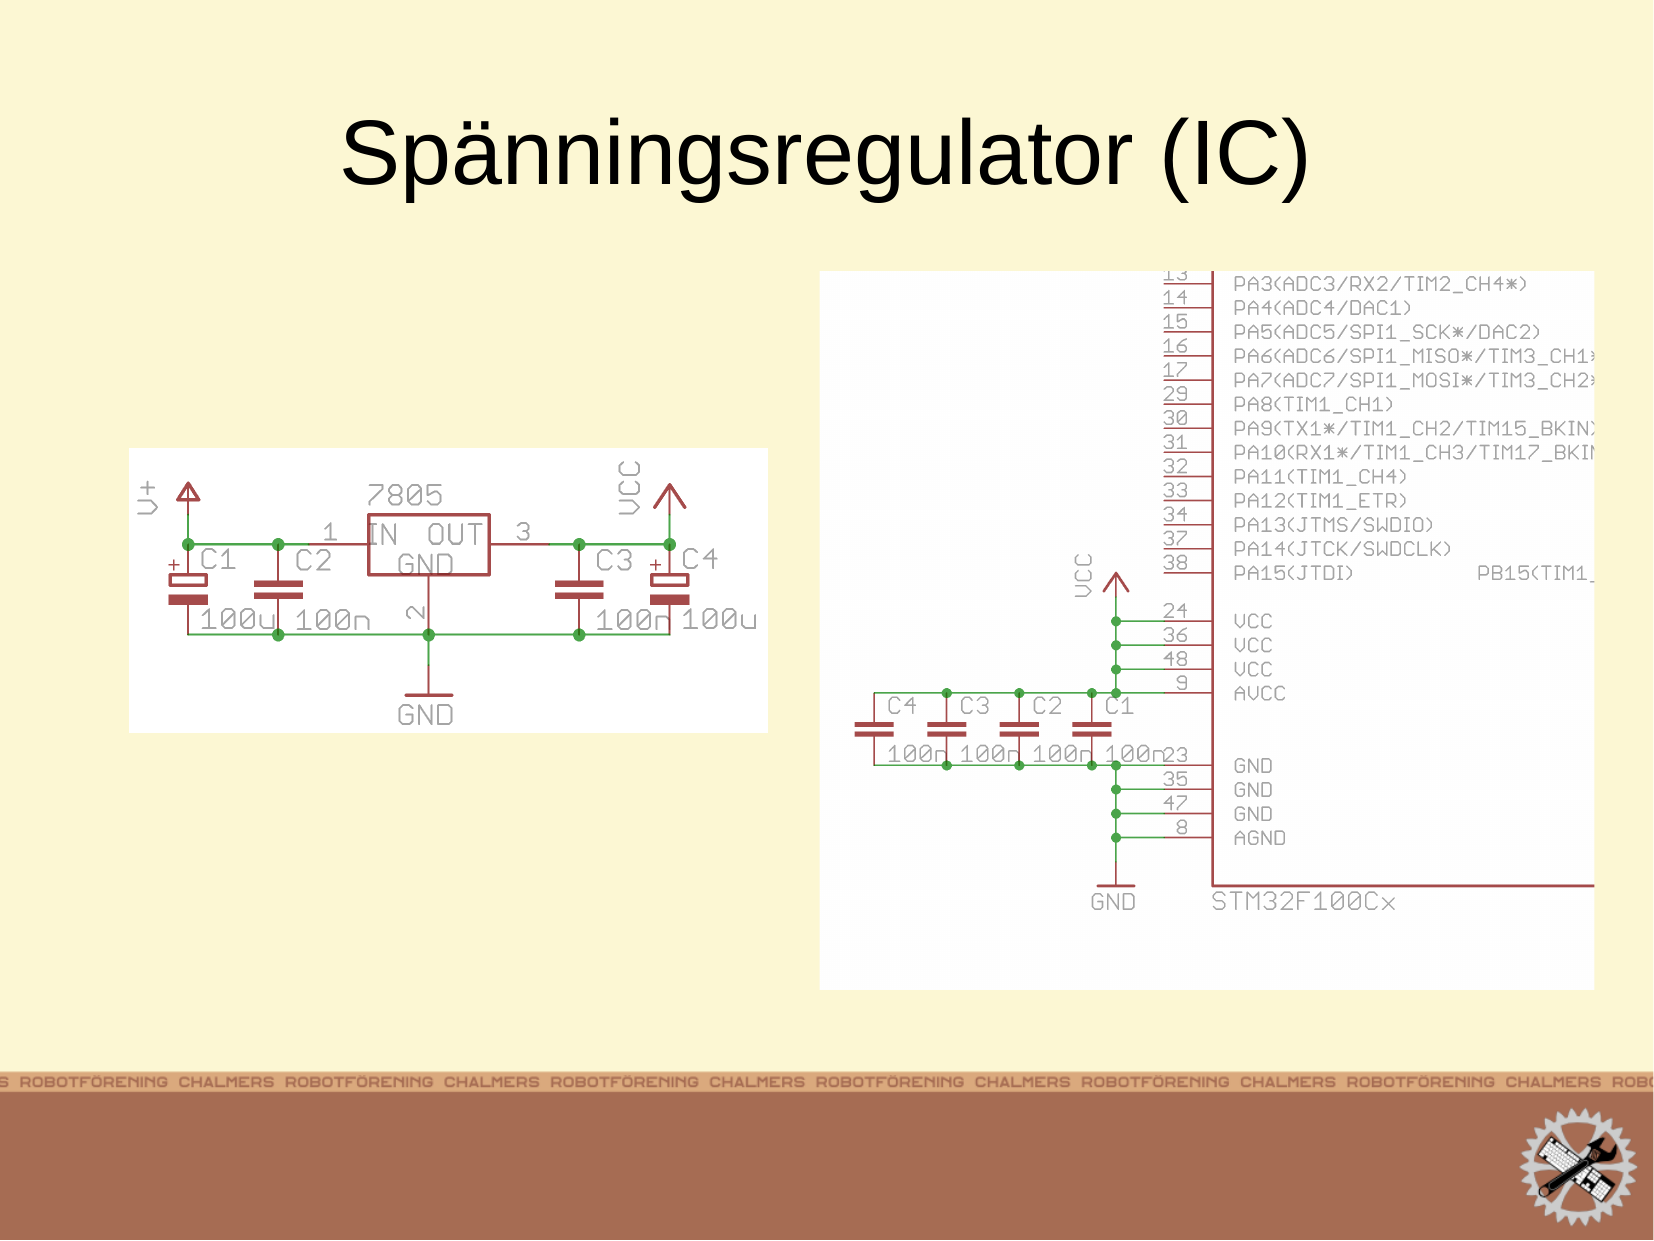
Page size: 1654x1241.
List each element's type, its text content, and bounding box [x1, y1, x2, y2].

title Spänningsregulator (IC) [82, 49, 1571, 257]
picture [0, 0, 1654, 1240]
